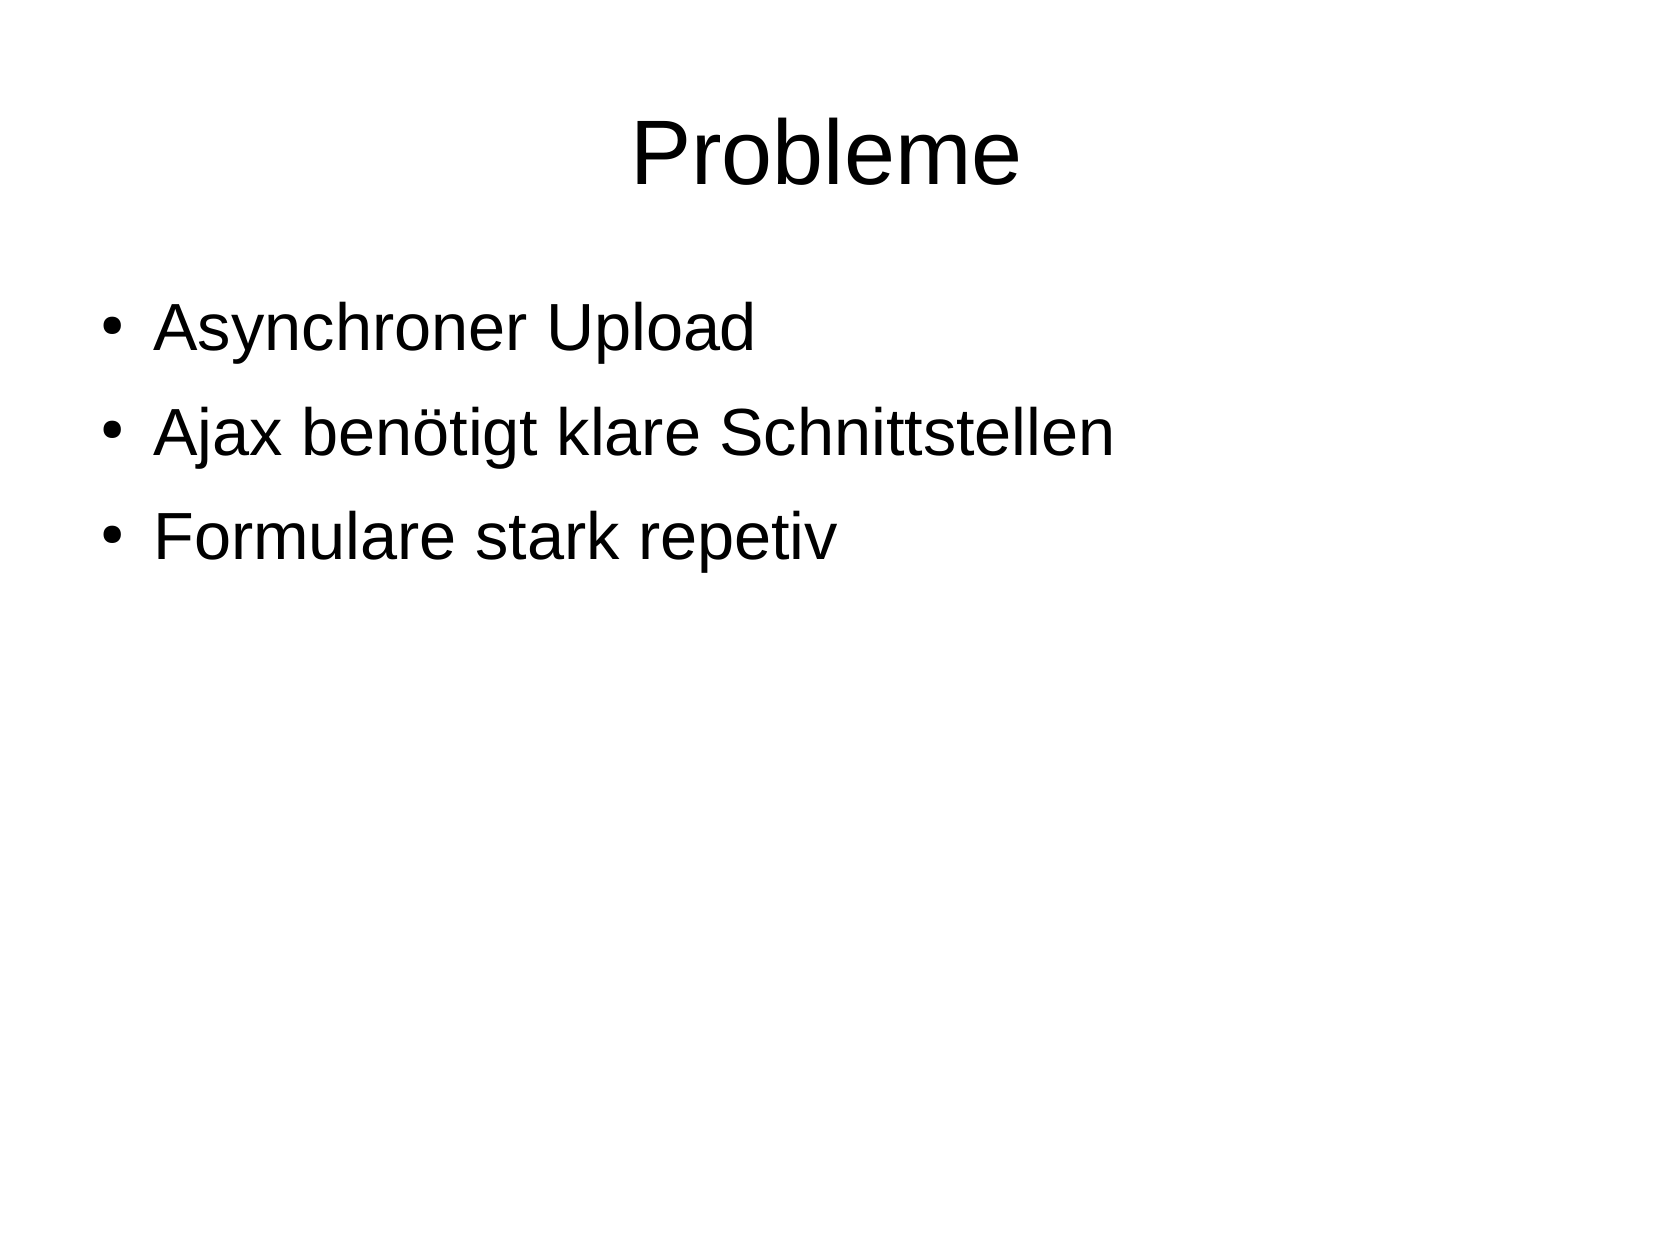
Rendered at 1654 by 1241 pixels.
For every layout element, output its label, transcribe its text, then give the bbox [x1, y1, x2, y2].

title Probleme [82, 49, 1571, 257]
list Asynchroner Upload Ajax benötigt klare Schnittstellen Formulare stark repetiv [82, 290, 1538, 1010]
